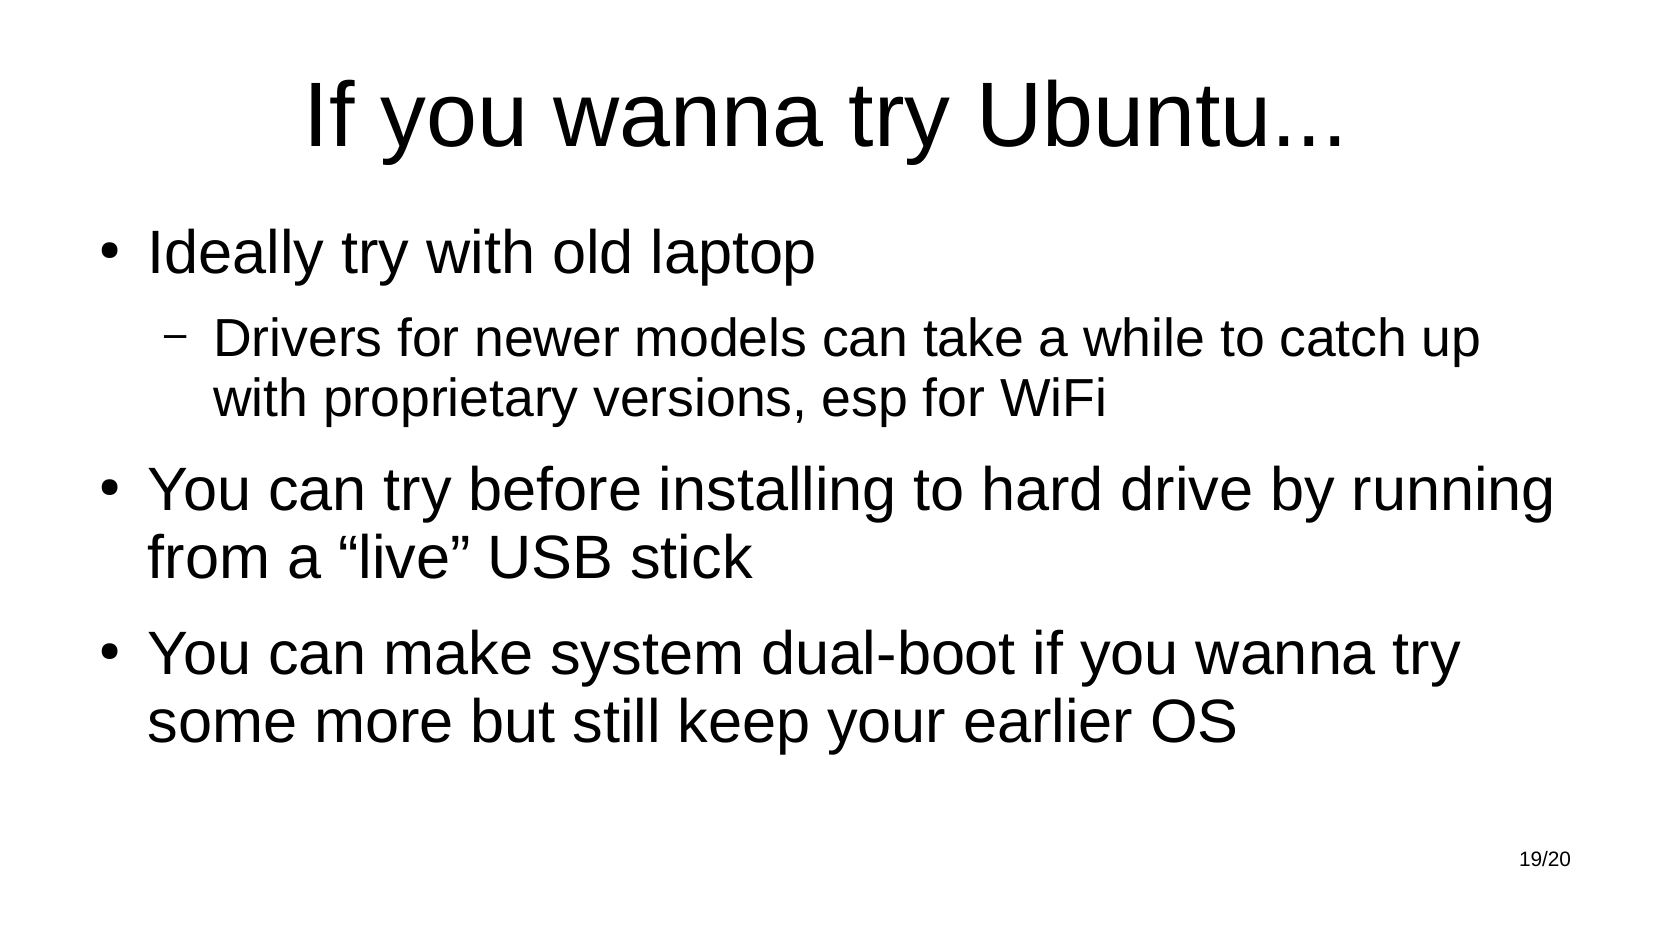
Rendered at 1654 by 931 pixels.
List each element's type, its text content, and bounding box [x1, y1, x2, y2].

list Ideally try with old laptop Drivers for newer models can take a while to catch up with proprietary versions, esp for WiFi You can try before installing to hard drive by running from a “live” USB stick You can make system dual-boot if you wanna try some more but still keep your earlier OS [82, 217, 1571, 758]
title If you wanna try Ubuntu... [82, 37, 1571, 193]
